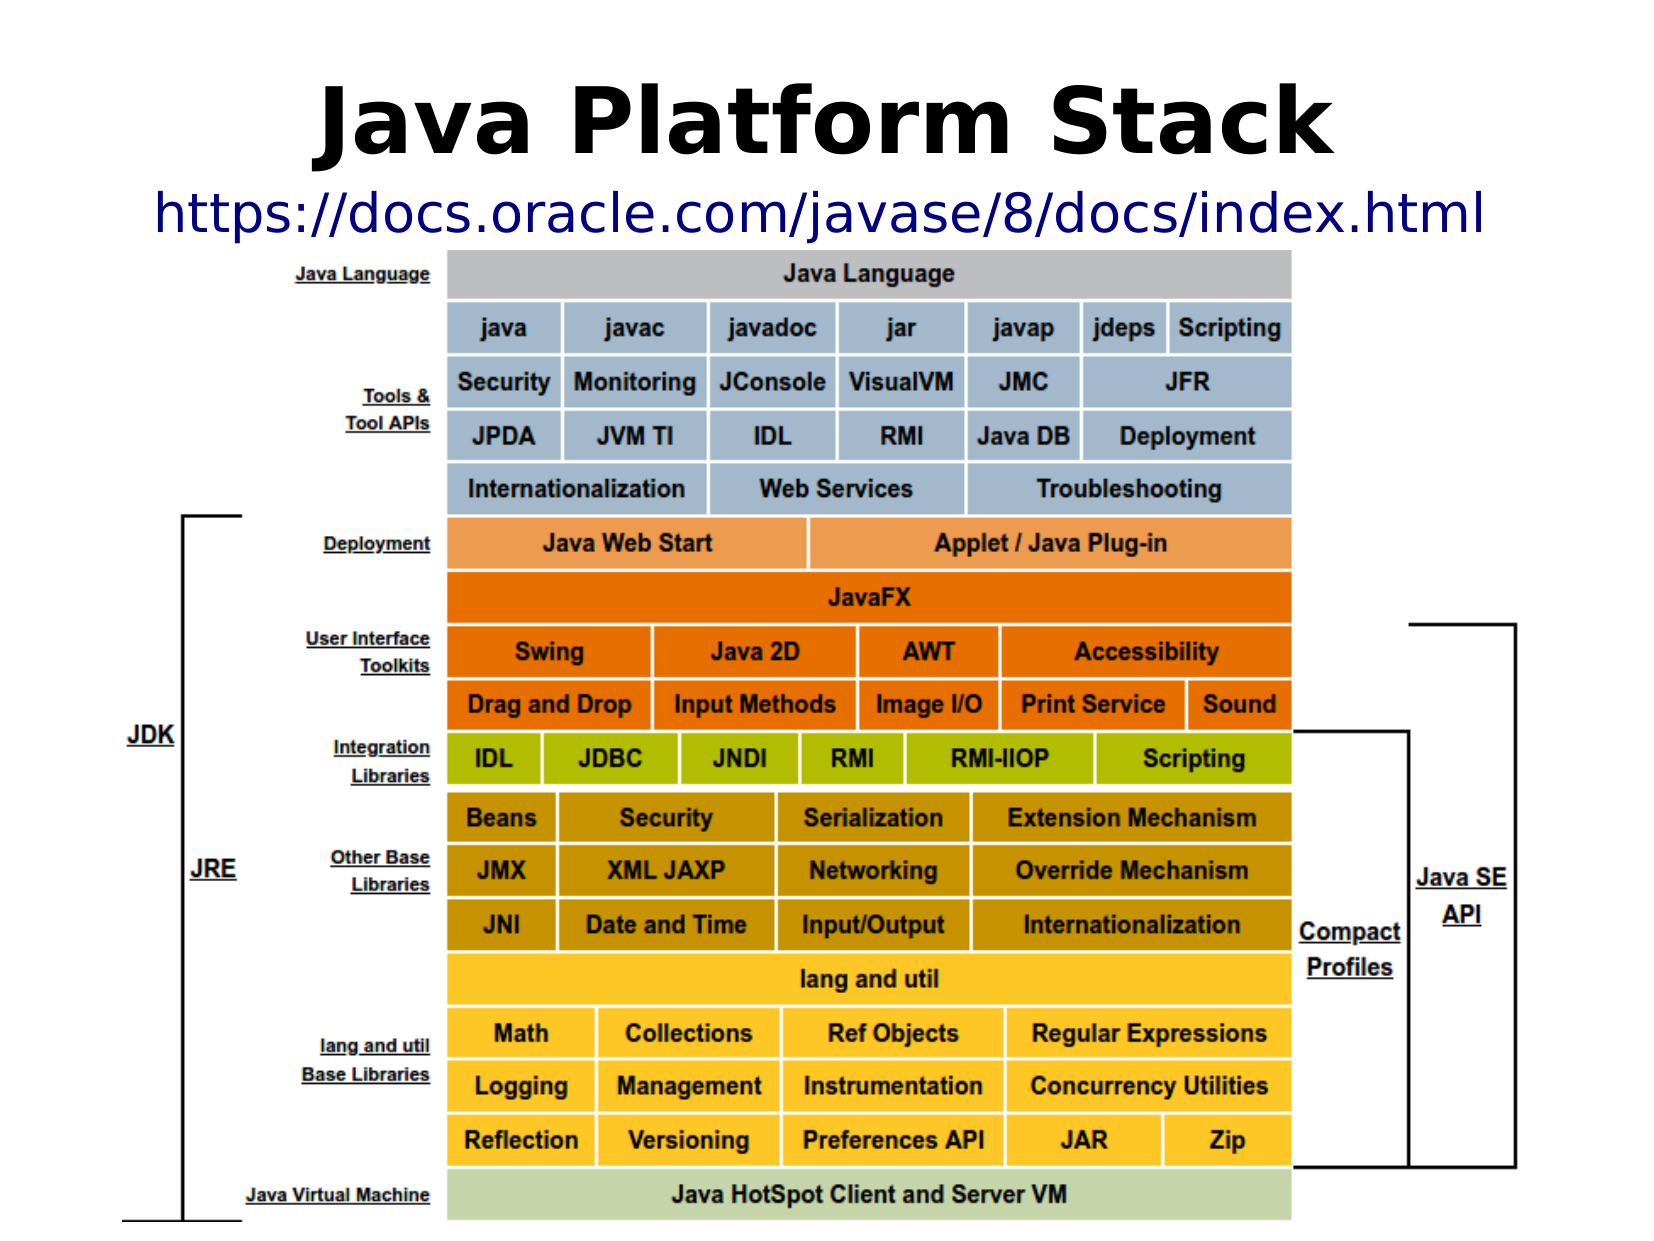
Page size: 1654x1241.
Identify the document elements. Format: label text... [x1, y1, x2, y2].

list https://docs.oracle.com/javase/8/docs/index.html [82, 181, 1571, 280]
title Java Platform Stack [82, 49, 1571, 181]
picture [122, 250, 1526, 1222]
